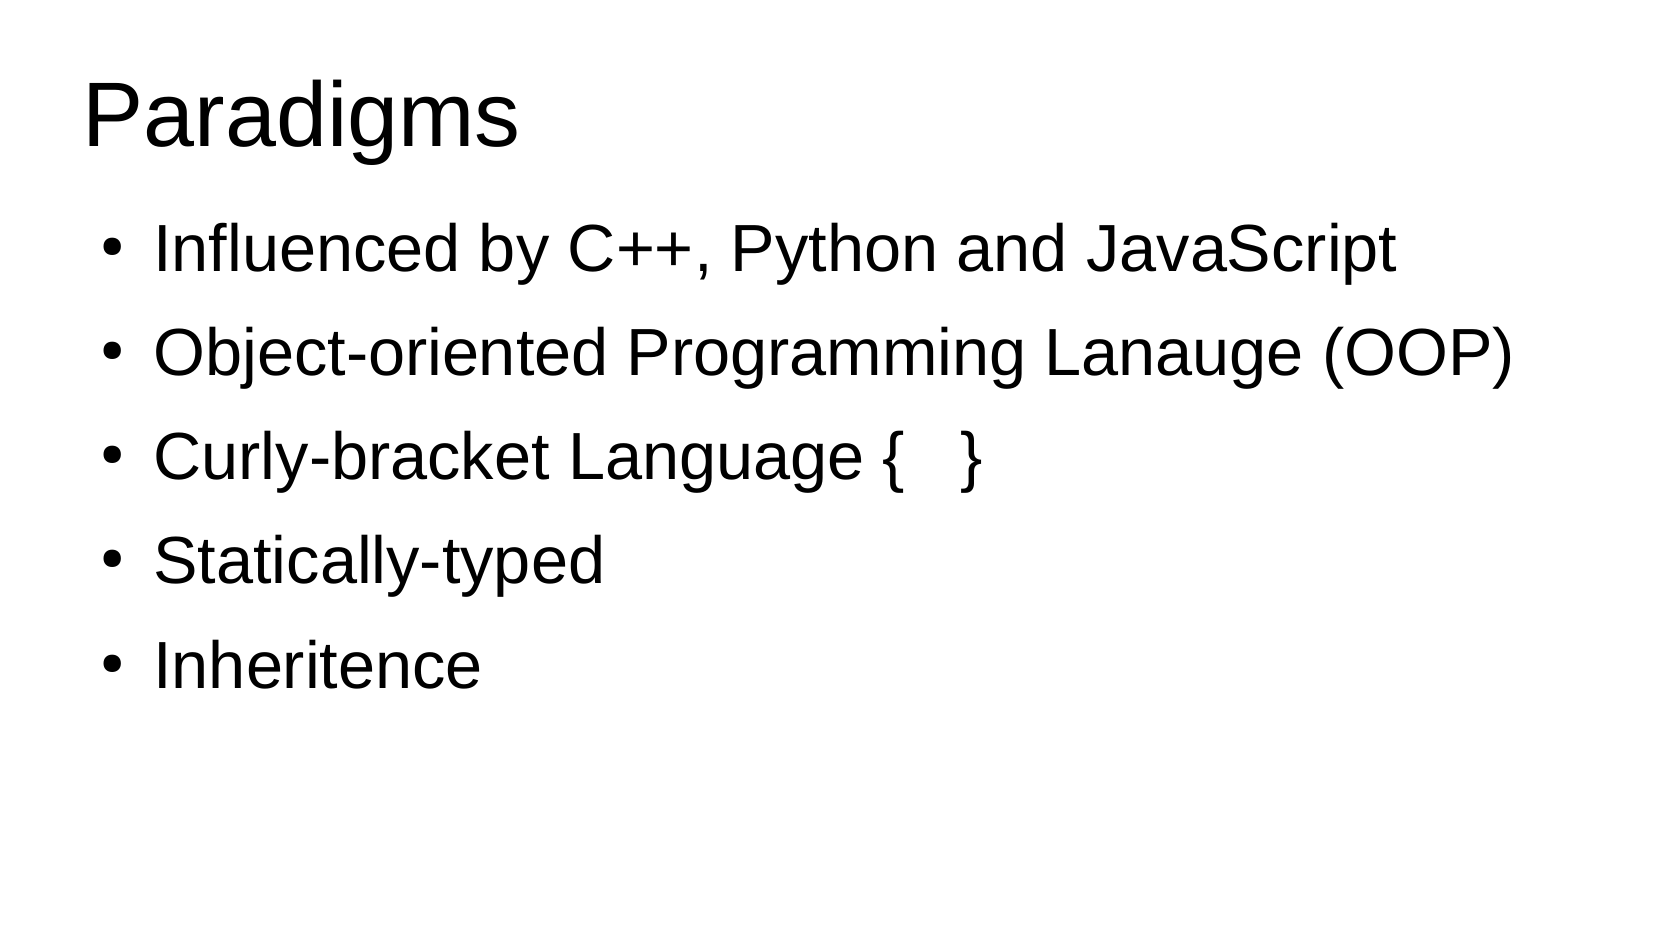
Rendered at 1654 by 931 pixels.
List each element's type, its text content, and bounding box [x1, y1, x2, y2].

title Paradigms [82, 37, 1571, 193]
list Influenced by C++, Python and JavaScript Object-oriented Programming Lanauge (OOP) Curly-bracket Language { } Statically-typed Inheritence [82, 210, 1571, 751]
